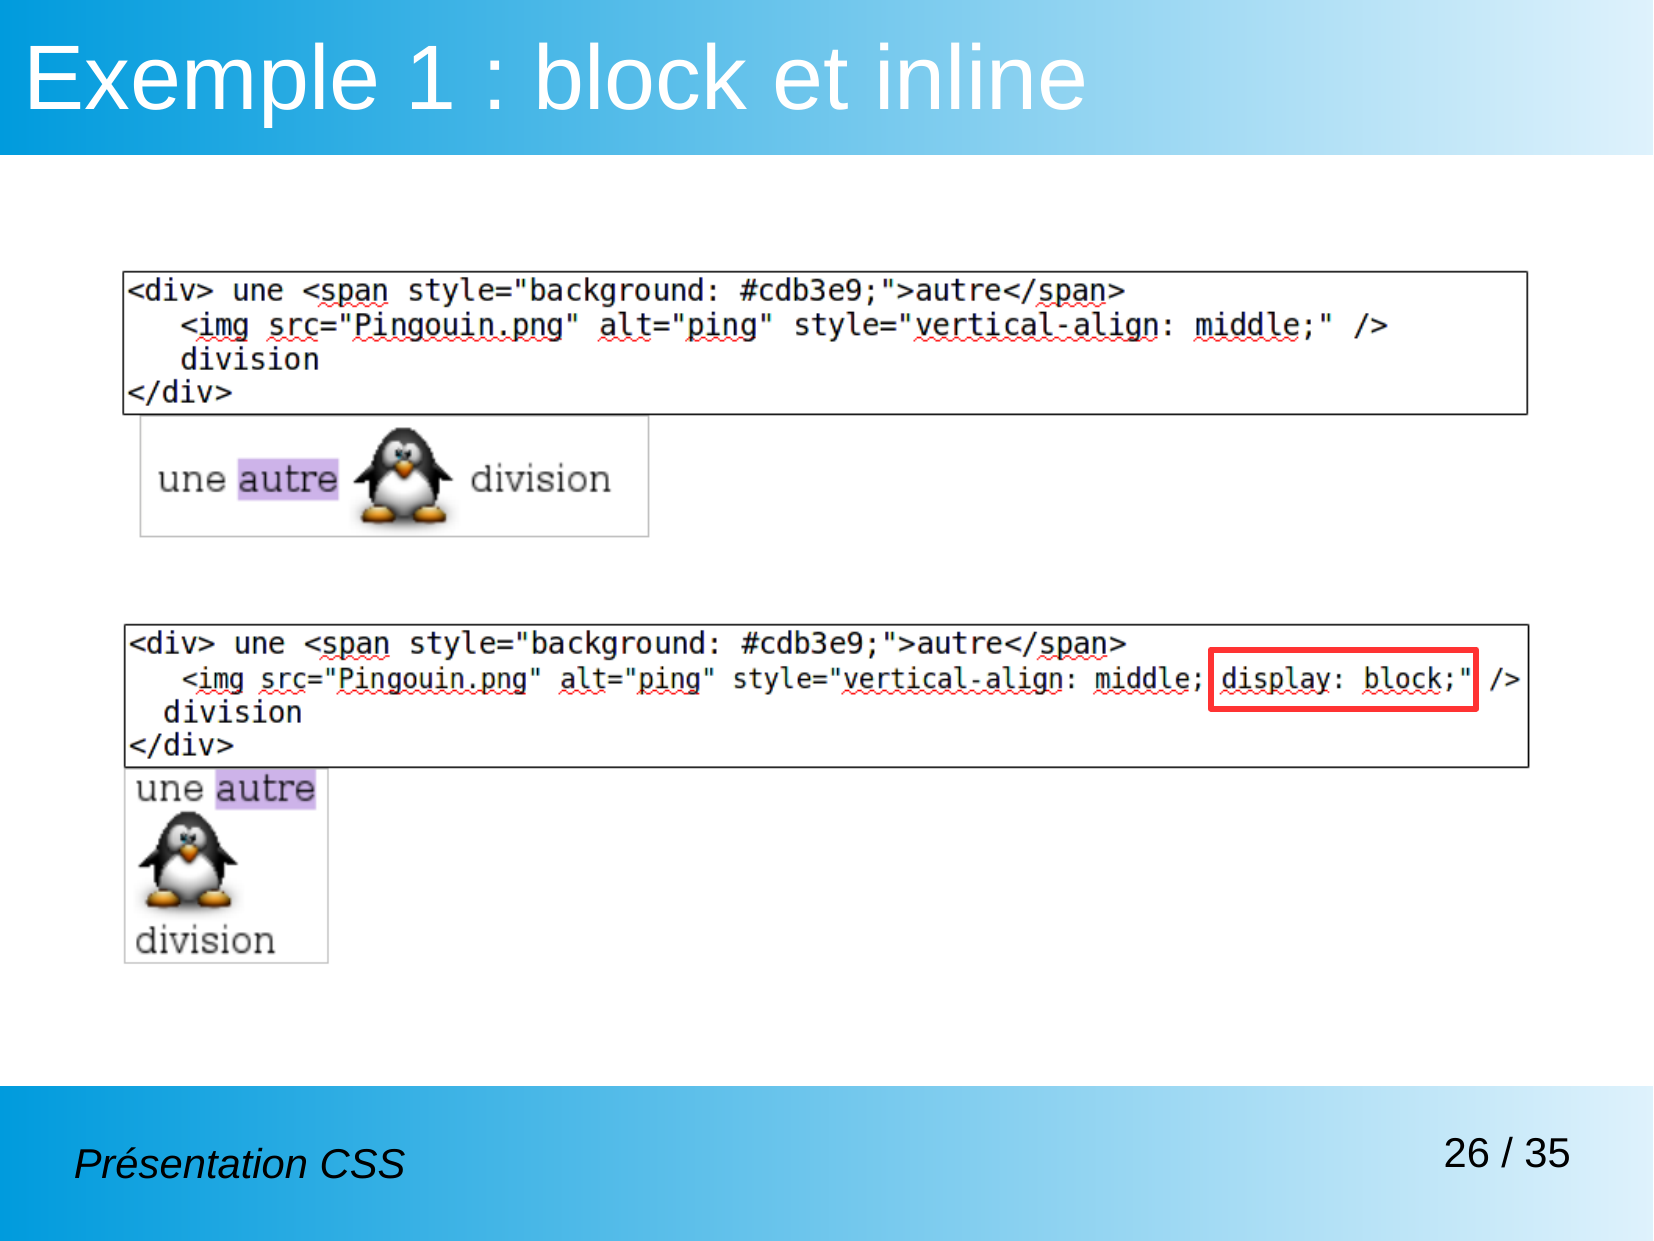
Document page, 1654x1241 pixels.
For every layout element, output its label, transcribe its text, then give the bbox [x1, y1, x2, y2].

title Exemple 1 : block et inline [23, 25, 1512, 130]
picture [118, 265, 1533, 547]
picture [118, 618, 1539, 975]
